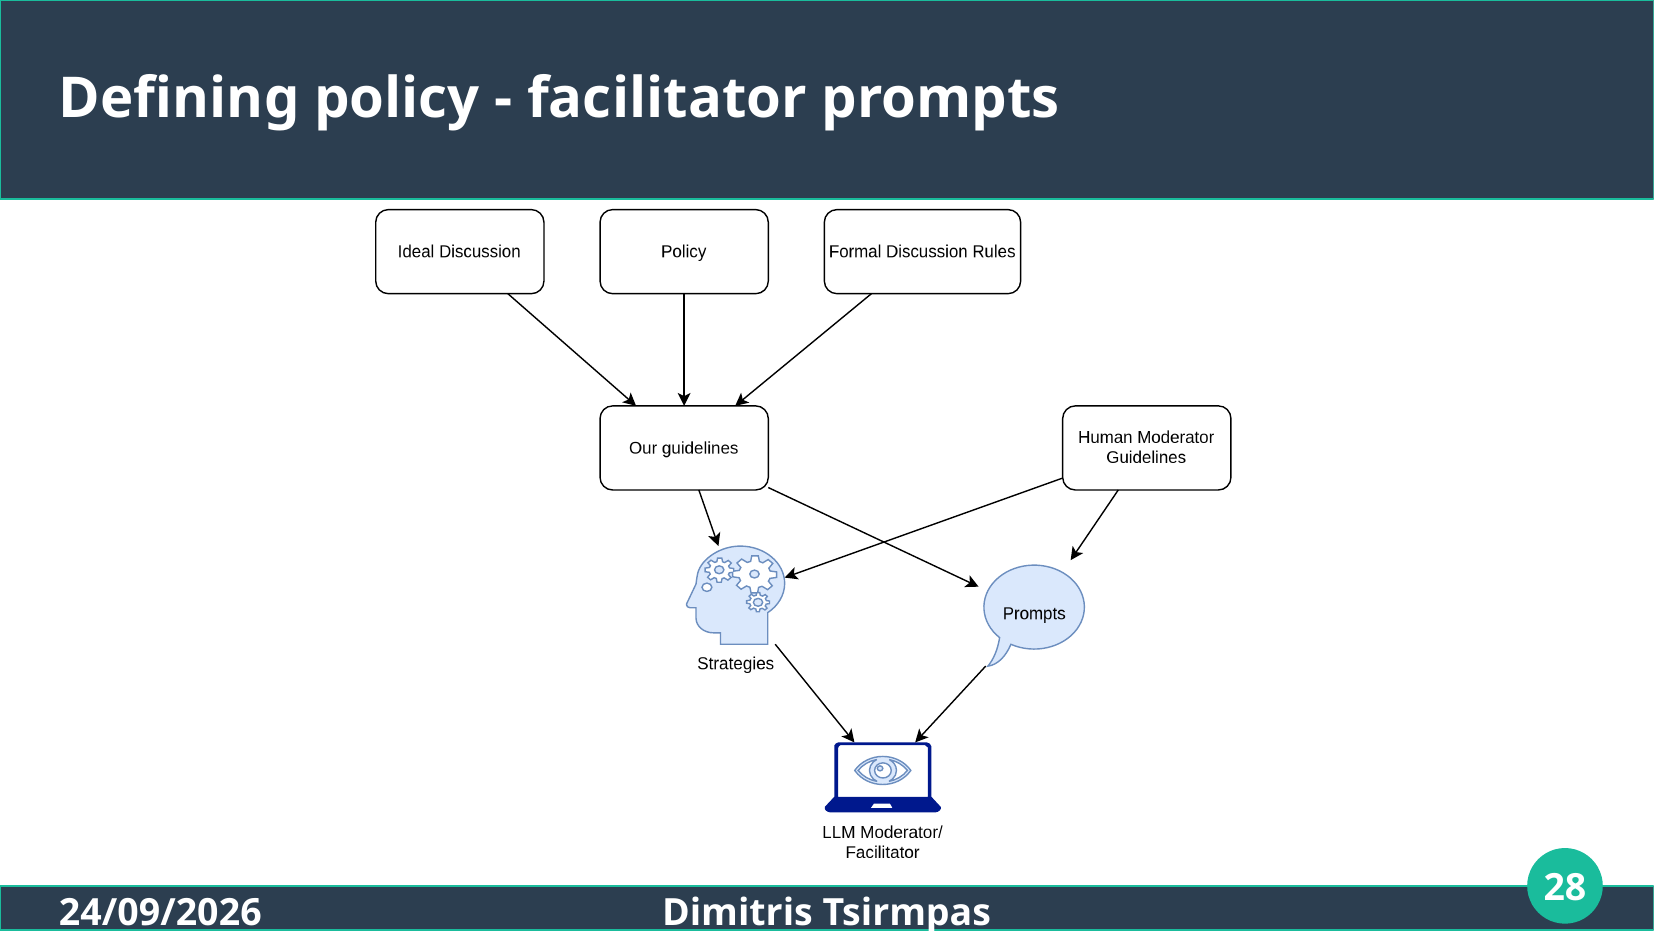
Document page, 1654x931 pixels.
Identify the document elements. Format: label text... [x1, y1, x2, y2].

picture [375, 208, 1234, 864]
title Defining policy - facilitator prompts [59, 37, 1595, 155]
